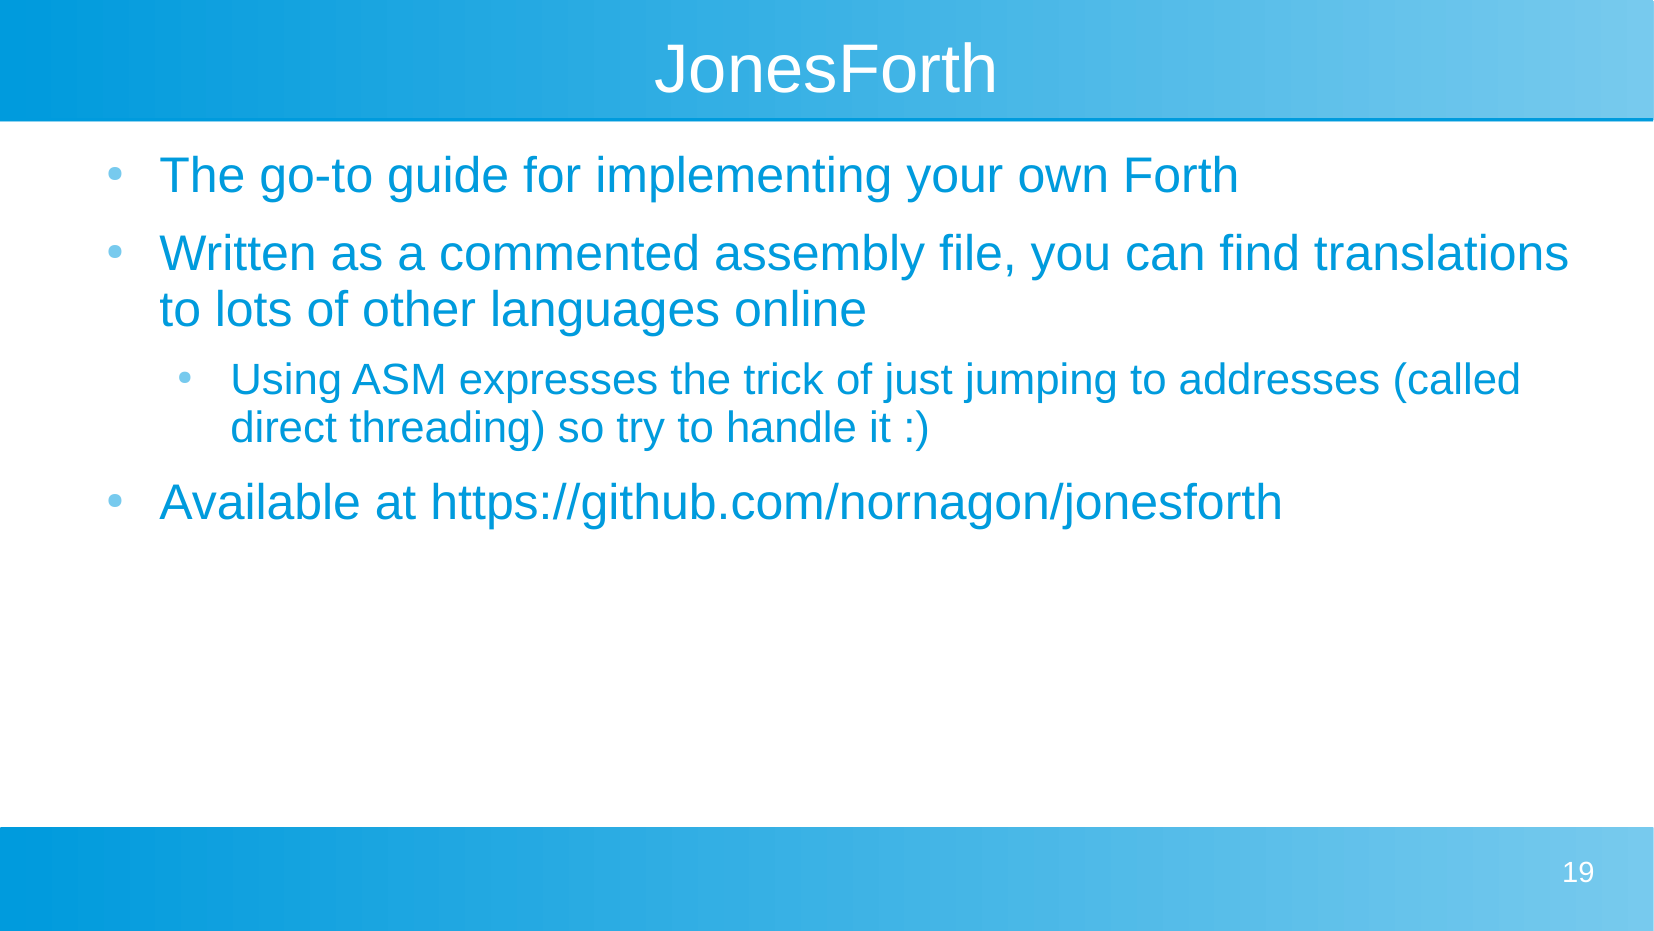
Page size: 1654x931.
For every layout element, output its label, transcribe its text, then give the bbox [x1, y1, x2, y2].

title JonesForth [59, 29, 1595, 108]
list The go-to guide for implementing your own Forth Written as a commented assembly file, you can find translations to lots of other languages online Using ASM expresses the trick of just jumping to addresses (called direct threading) so try to handle it :) Available at https://github.com/nornagon/jonesforth [88, 147, 1625, 739]
